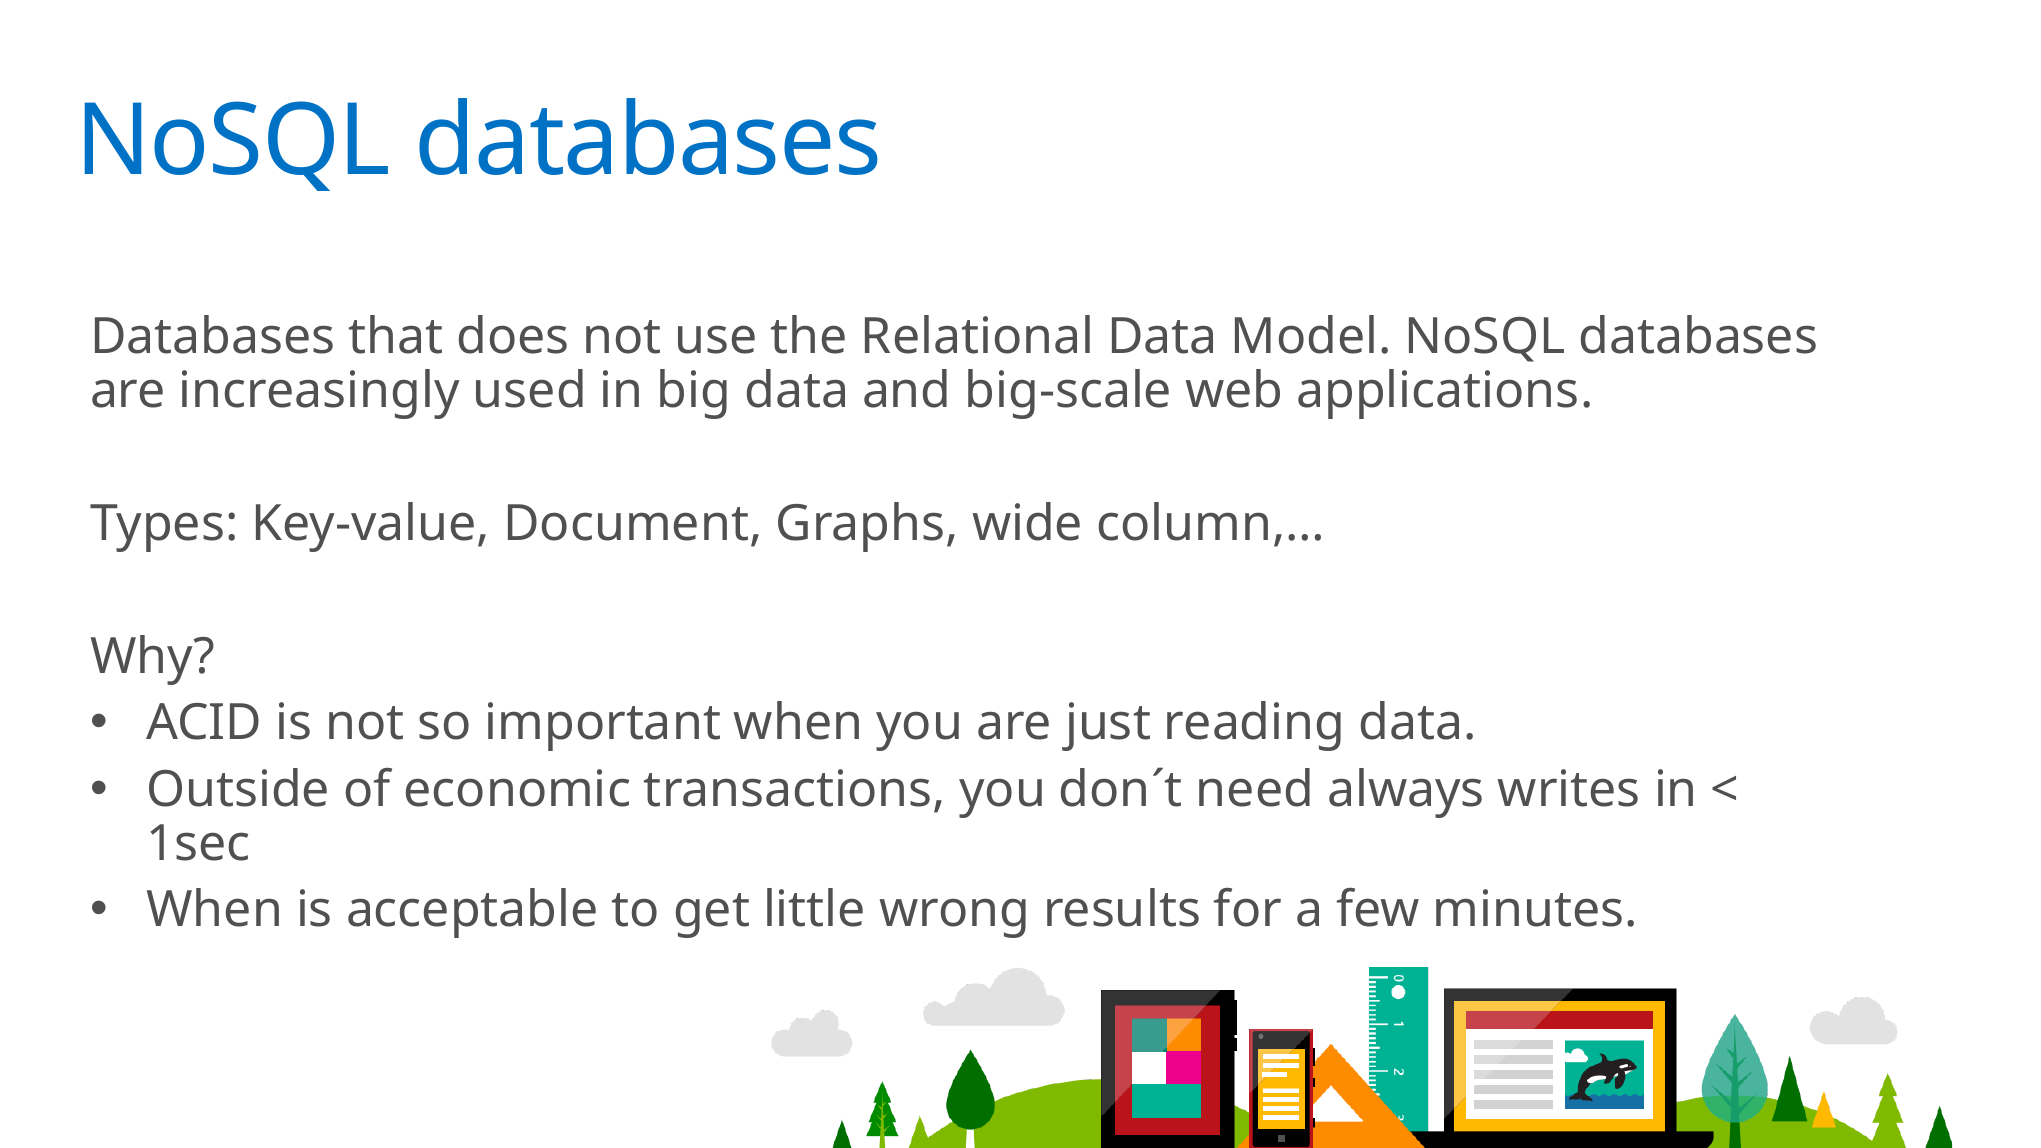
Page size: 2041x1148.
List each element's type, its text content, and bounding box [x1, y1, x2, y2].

title NoSQL databases [60, 60, 1980, 210]
text_box Databases that does not use the Relational Data Model. NoSQL databases are increasingly used in big data and big-scale web applications. Types: Key-value, Document, Graphs, wide column,… Why? ACID is not so important when you are just reading data. Outside of economic transactions, you don´t need always writes in < 1sec When is acceptable to get little wrong results for a few minutes. [60, 286, 1855, 962]
